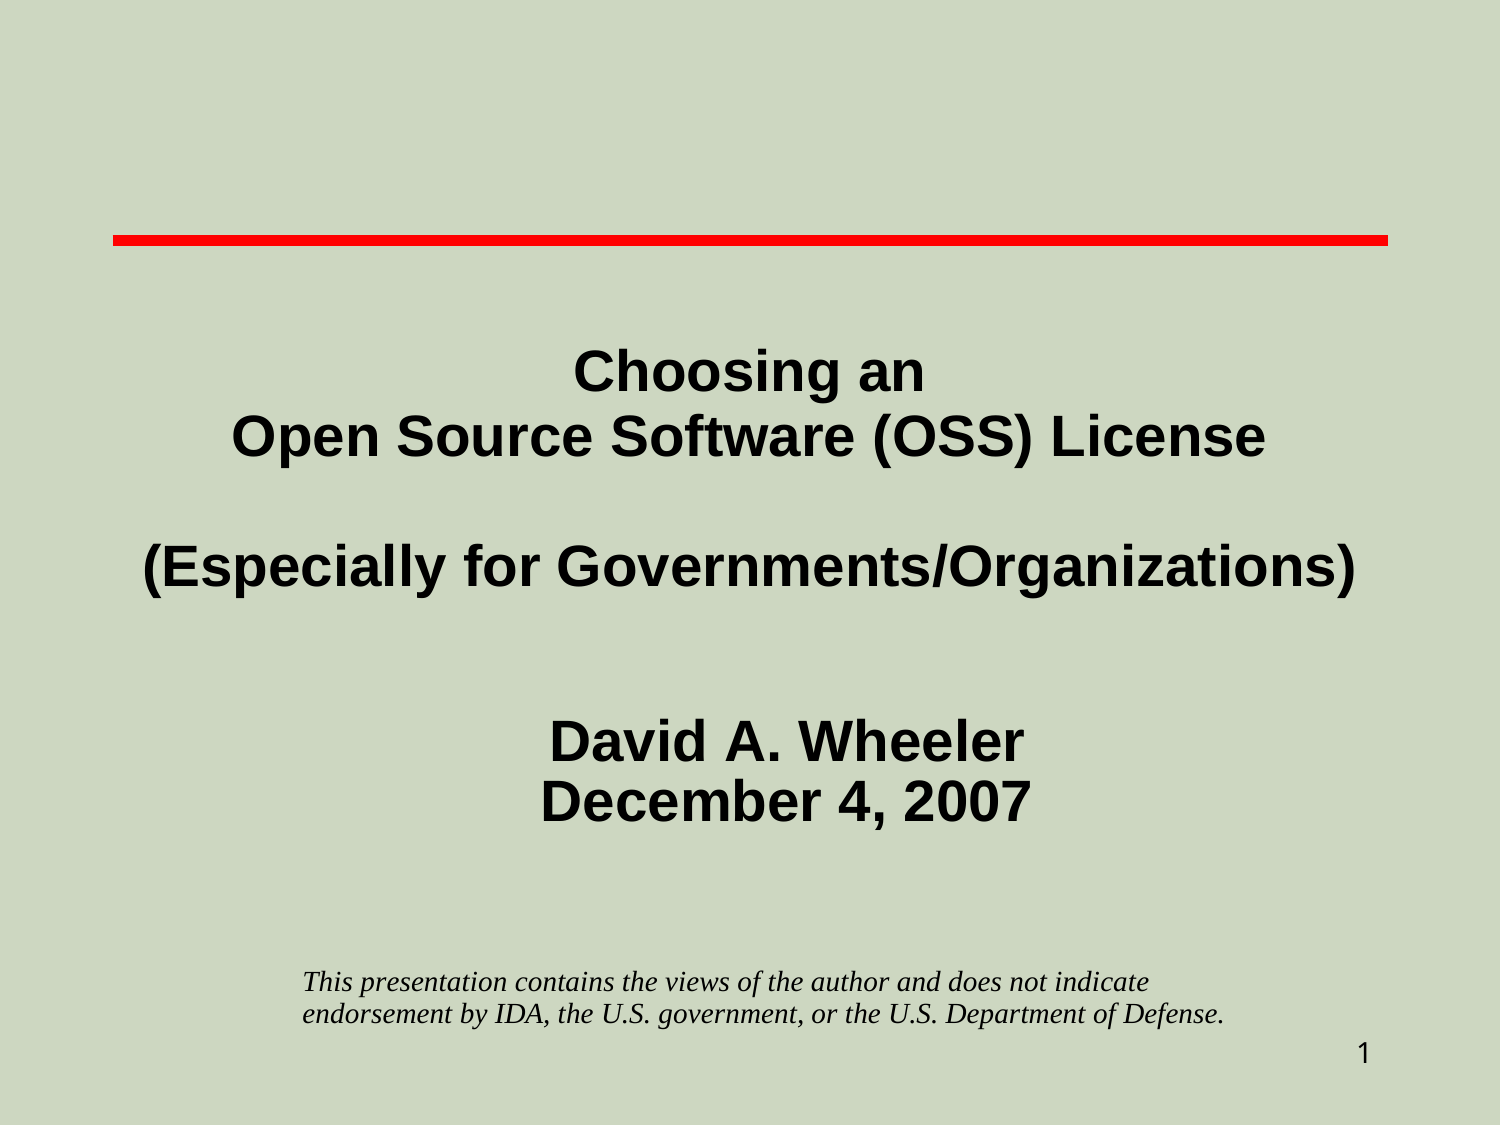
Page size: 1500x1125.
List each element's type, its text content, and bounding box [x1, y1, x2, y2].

text_box This presentation contains the views of the author and does not indicate endorsement by IDA, the U.S. government, or the U.S. Department of Defense. [287, 957, 1276, 1038]
title Choosing an Open Source Software (OSS) License (Especially for Governments/Organizations) [112, 331, 1388, 607]
subtitle David A. Wheeler December 4, 2007 [225, 637, 1276, 926]
